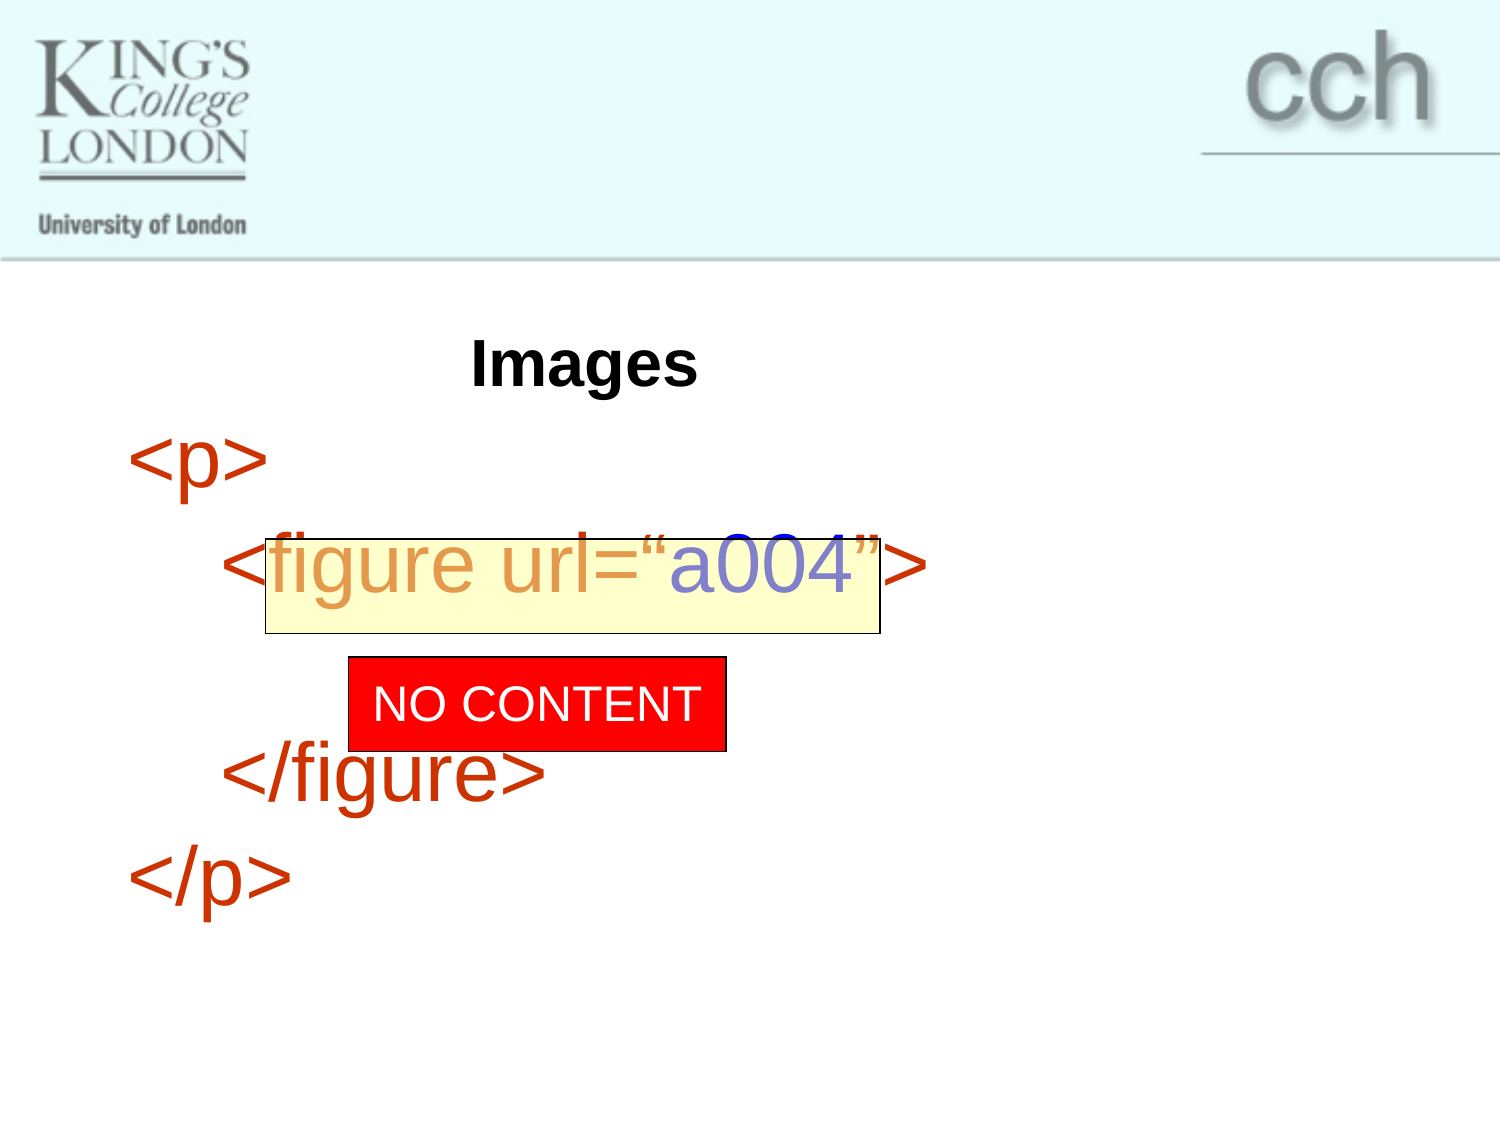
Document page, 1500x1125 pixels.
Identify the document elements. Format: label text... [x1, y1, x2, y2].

picture [0, 0, 1500, 1125]
list Images <p> <figure url=“a004”> </figure> </p> [112, 324, 1388, 1001]
text_box NO CONTENT [348, 657, 727, 752]
text_box [265, 538, 880, 634]
